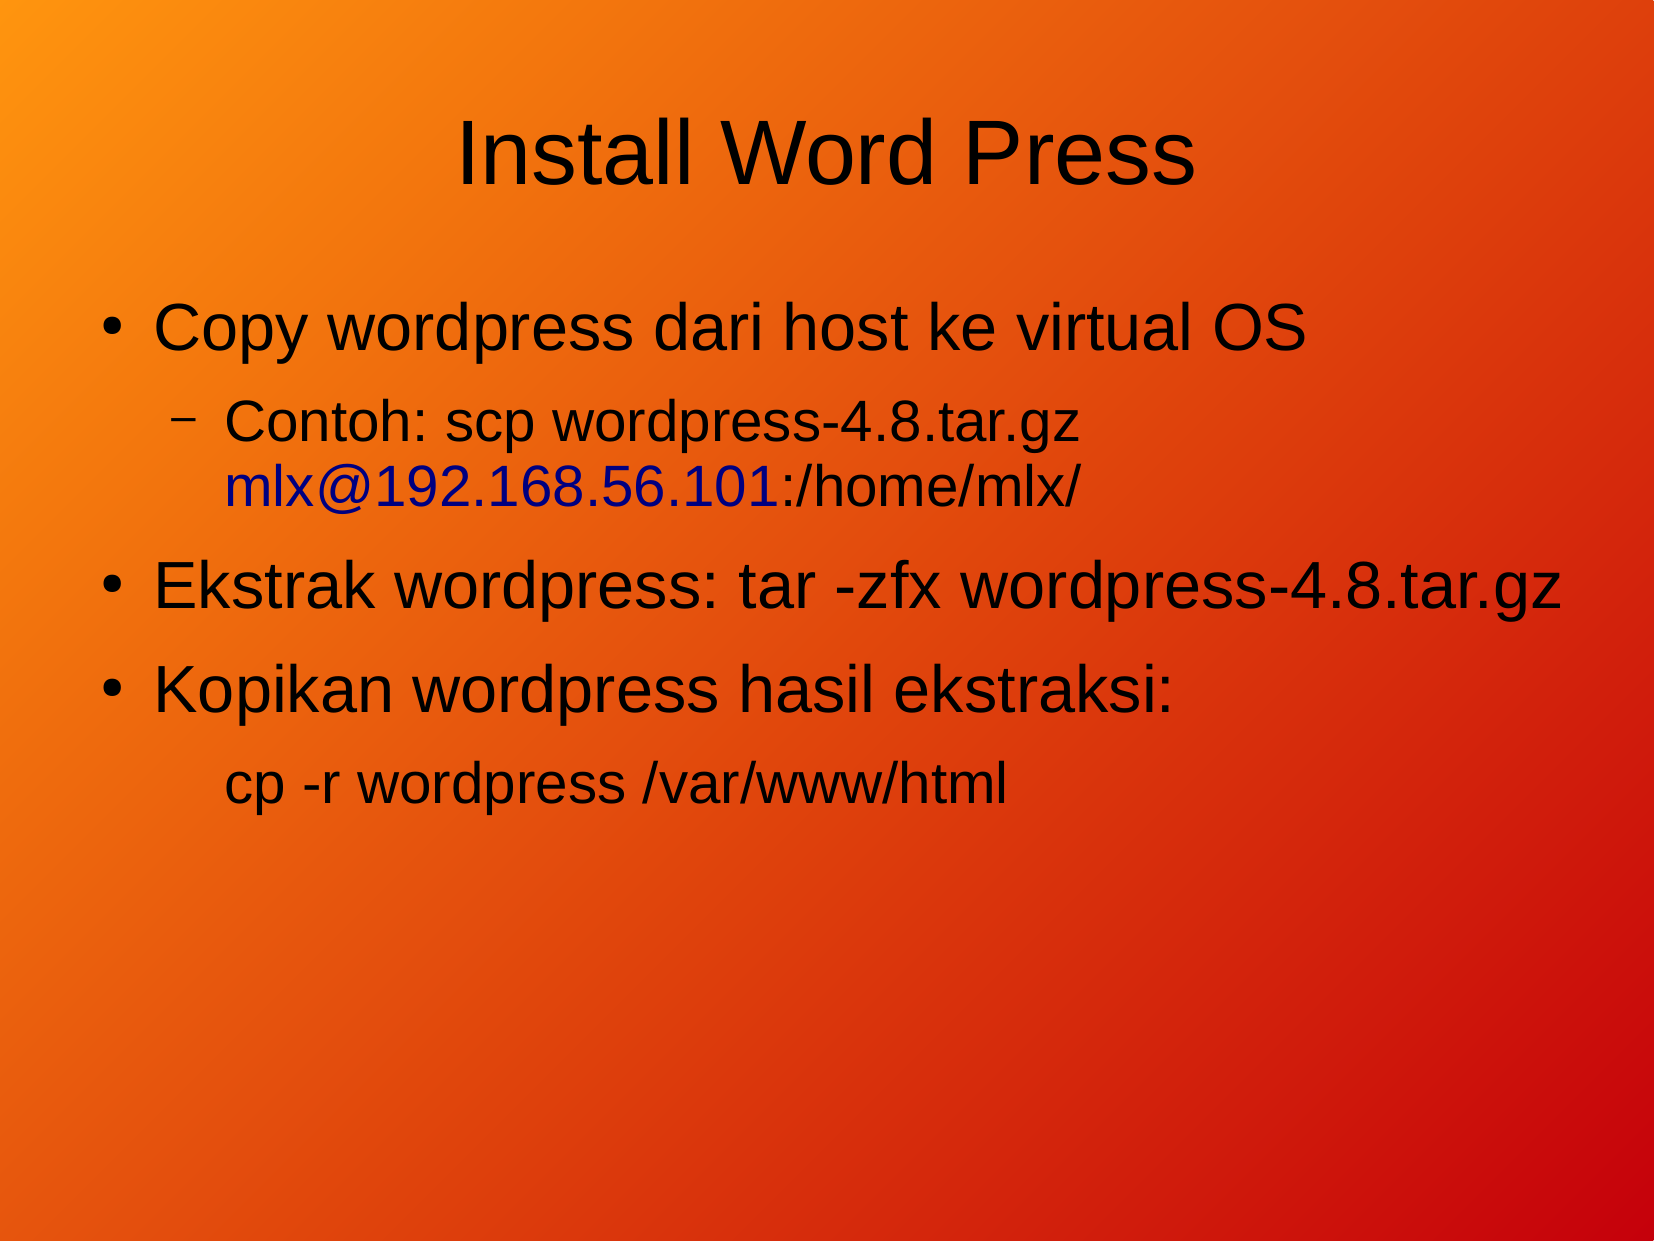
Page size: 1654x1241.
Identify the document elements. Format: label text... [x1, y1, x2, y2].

list Copy wordpress dari host ke virtual OS Contoh: scp wordpress-4.8.tar.gz mlx@192.168.56.101:/home/mlx/ Ekstrak wordpress: tar -zfx wordpress-4.8.tar.gz Kopikan wordpress hasil ekstraksi: cp -r wordpress /var/www/html [82, 290, 1571, 1010]
title Install Word Press [82, 49, 1571, 257]
